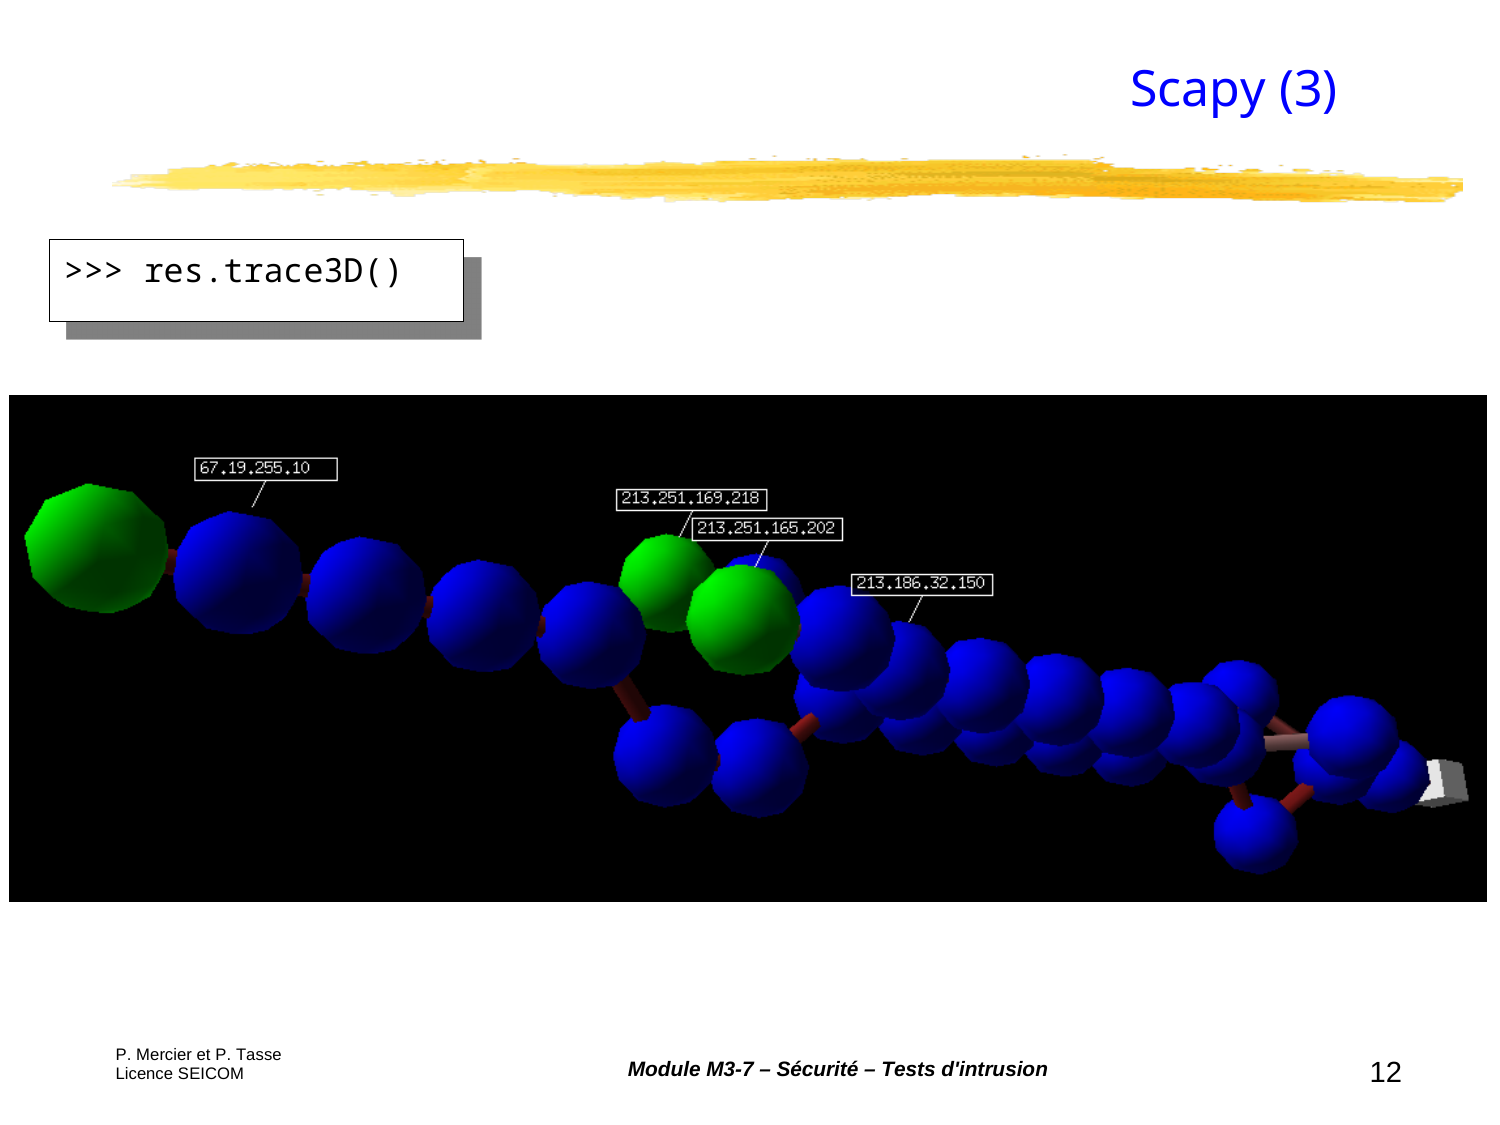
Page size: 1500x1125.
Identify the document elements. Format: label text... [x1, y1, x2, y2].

text_box >>> res.trace3D() [49, 239, 464, 322]
picture [112, 149, 1463, 213]
title Scapy (3) [62, 37, 1338, 138]
picture [9, 395, 1487, 903]
